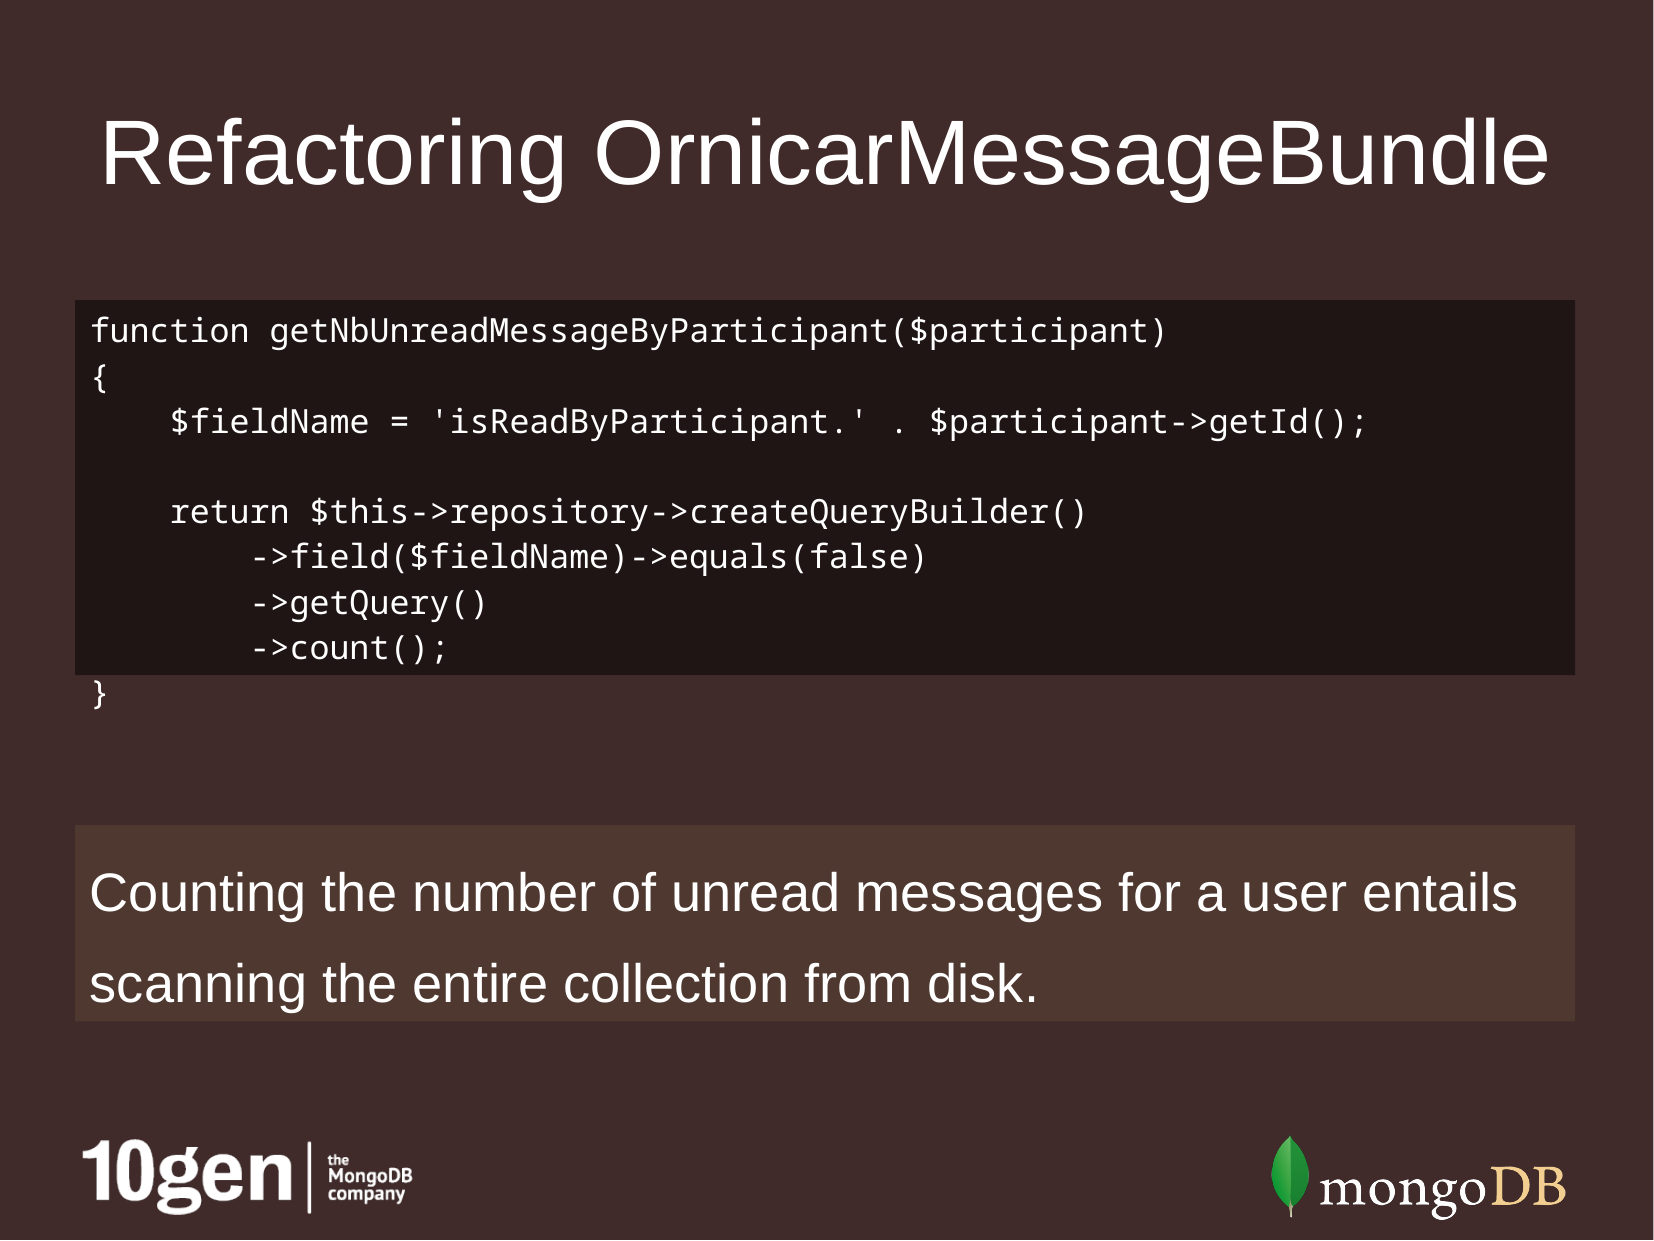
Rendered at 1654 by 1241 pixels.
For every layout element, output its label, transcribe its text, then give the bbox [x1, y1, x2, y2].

picture [82, 1139, 413, 1215]
text_box Counting the number of unread messages for a user entails scanning the entire collection from disk. [75, 825, 1576, 992]
picture [1260, 1124, 1576, 1230]
title Refactoring OrnicarMessageBundle [82, 49, 1571, 257]
text_box function getNbUnreadMessageByParticipant($participant) { $fieldName = 'isReadByParticipant.' . $participant->getId(); return $this->repository->createQueryBuilder() ->field($fieldName)->equals(false) ->getQuery() ->count(); } [75, 300, 1576, 676]
